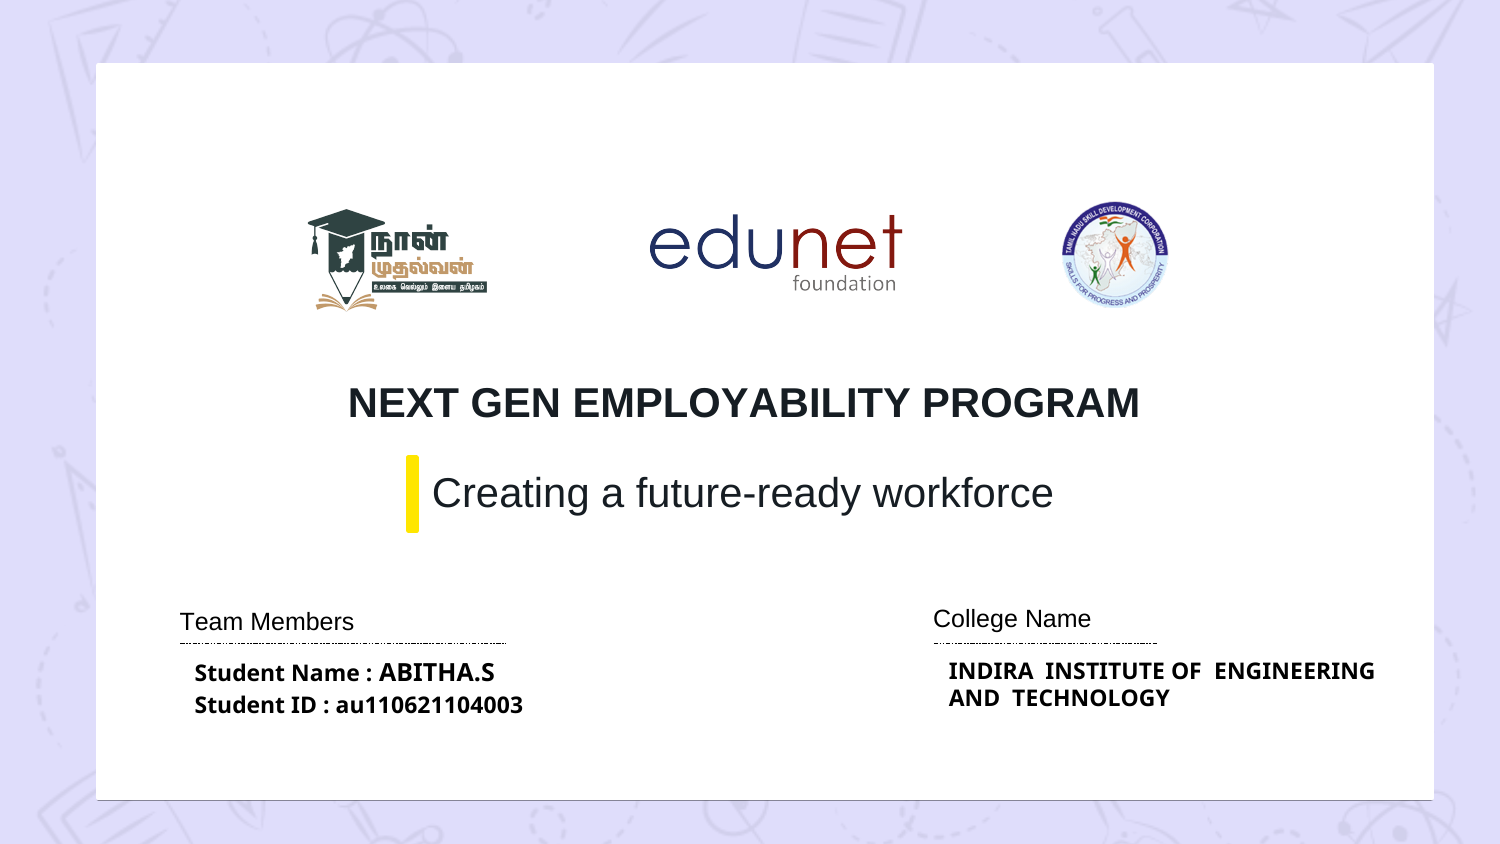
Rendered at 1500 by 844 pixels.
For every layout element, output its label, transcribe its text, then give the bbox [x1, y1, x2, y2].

text_box Student Name : ABITHA.S Student ID : au110621104003 [179, 648, 780, 727]
text_box Creating a future-ready workforce [416, 458, 1077, 525]
text_box Team Members [164, 597, 404, 643]
text_box INDIRA INSTITUTE OF ENGINEERING AND TECHNOLOGY [933, 648, 1399, 748]
text_box College Name [918, 595, 1158, 641]
picture [2, 0, 1500, 844]
text_box NEXT GEN EMPLOYABILITY PROGRAM [332, 368, 1158, 435]
text_box [98, 65, 1432, 798]
